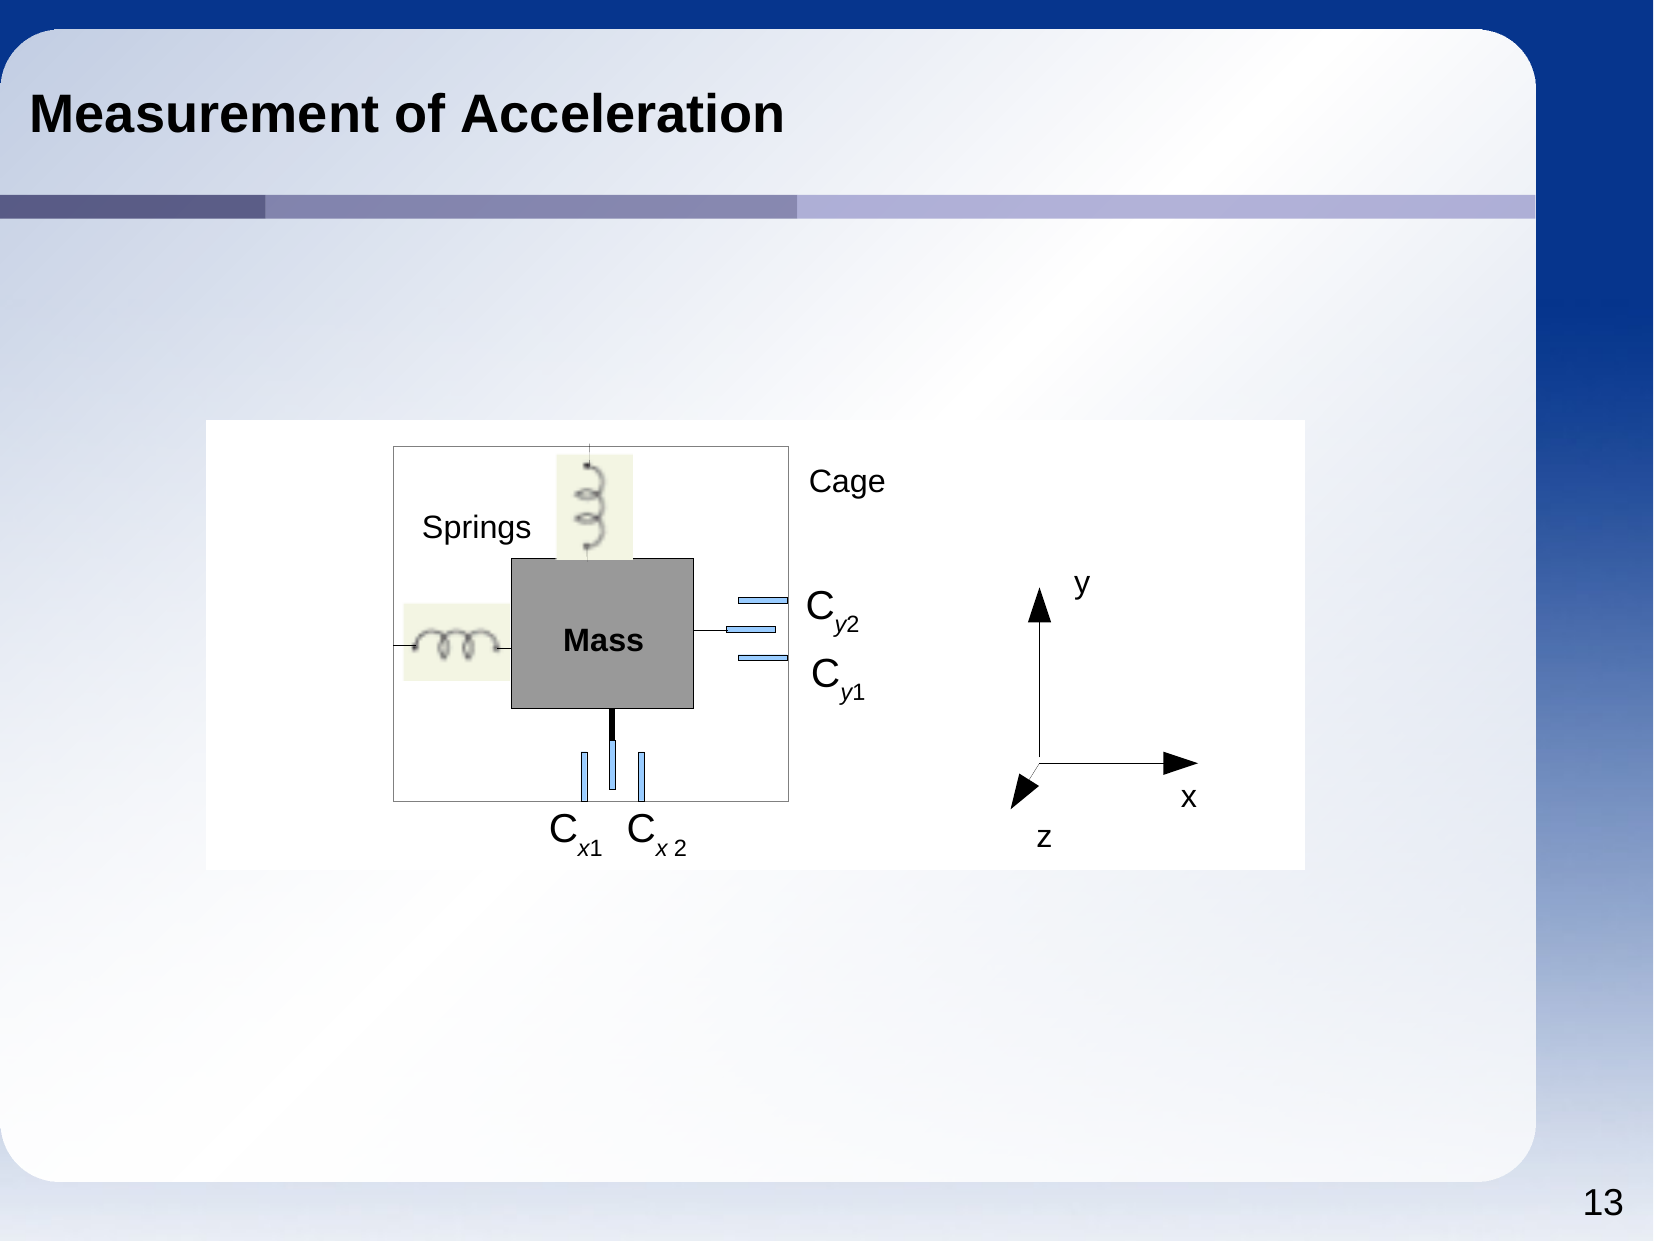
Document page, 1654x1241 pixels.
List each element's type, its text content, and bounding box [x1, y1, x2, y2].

chart [205, 420, 1306, 871]
picture [0, 0, 1654, 1241]
title Measurement of Acceleration [29, 49, 1506, 178]
